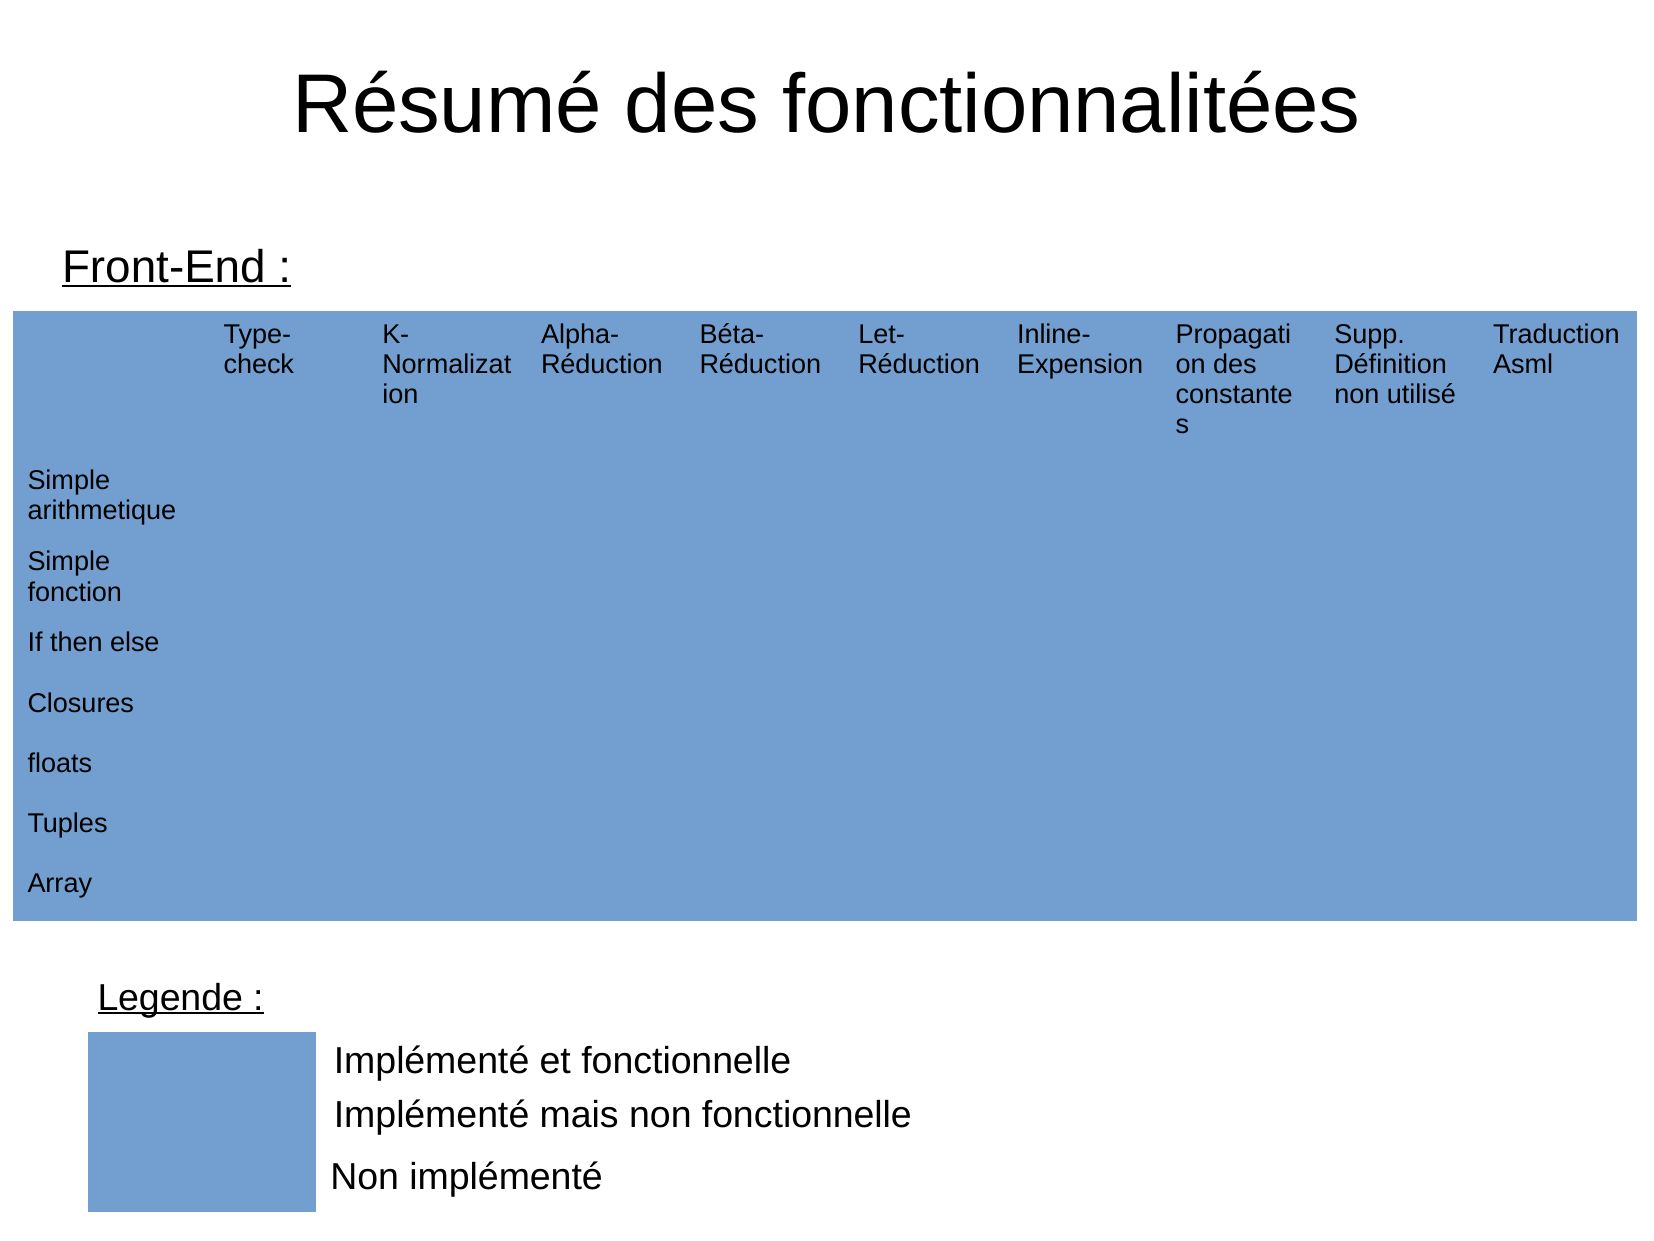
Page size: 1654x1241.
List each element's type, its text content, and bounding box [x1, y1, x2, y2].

table_cell [209, 801, 368, 861]
text_box Implémenté et fonctionnelle [318, 1032, 839, 1086]
table_cell [1478, 680, 1637, 740]
table_cell [844, 458, 1002, 539]
table_cell [844, 861, 1002, 921]
table_cell [526, 740, 685, 801]
table_cell [685, 620, 844, 680]
table_cell [844, 620, 1002, 680]
table_cell [368, 861, 526, 921]
text_box Legende : [82, 968, 402, 1026]
table_cell [1478, 861, 1637, 921]
table_cell [526, 801, 685, 861]
table_cell [368, 458, 526, 539]
table_header Alpha-Réduction [526, 311, 685, 458]
table_header Inline-Expension [1002, 311, 1161, 458]
table_cell [844, 740, 1002, 801]
table_cell [1478, 539, 1637, 620]
table_cell If then else [13, 620, 209, 680]
table_header K-Normalization [368, 311, 526, 458]
table_cell [526, 539, 685, 620]
table_header Supp. Définition non utilisé [1320, 311, 1478, 458]
table_cell [368, 680, 526, 740]
table_cell [1161, 740, 1320, 801]
table_cell [1478, 458, 1637, 539]
table_cell [1320, 539, 1478, 620]
table_cell Closures [13, 680, 209, 740]
table_cell [1161, 620, 1320, 680]
table_cell [1161, 801, 1320, 861]
table_cell [368, 740, 526, 801]
table_cell [368, 801, 526, 861]
text_box Non implémenté [316, 1147, 1013, 1205]
table_cell [526, 680, 685, 740]
table_cell [209, 458, 368, 539]
table_header Let-Réduction [844, 311, 1002, 458]
table_cell [88, 1153, 316, 1212]
table_cell [844, 539, 1002, 620]
table_cell Array [13, 861, 209, 921]
table_cell [1320, 740, 1478, 801]
table_cell [1478, 740, 1637, 801]
text_box Implémenté mais non fonctionnelle [318, 1086, 945, 1144]
table_cell [526, 620, 685, 680]
table_cell [1002, 620, 1161, 680]
table_cell [209, 861, 368, 921]
table_cell [1161, 539, 1320, 620]
table_cell [844, 680, 1002, 740]
table_cell [368, 620, 526, 680]
table_cell Simple fonction [13, 539, 209, 620]
table_cell [685, 861, 844, 921]
table_cell [209, 620, 368, 680]
table_cell Simple arithmetique [13, 458, 209, 539]
table_cell [685, 539, 844, 620]
table_cell [685, 680, 844, 740]
table_cell [1161, 861, 1320, 921]
table_header Traduction Asml [1478, 311, 1637, 458]
table_header Type-check [209, 311, 368, 458]
table_header Béta-Réduction [685, 311, 844, 458]
table_cell [526, 861, 685, 921]
table_cell [368, 539, 526, 620]
table_cell [1002, 539, 1161, 620]
table_cell [526, 458, 685, 539]
table_cell [1002, 801, 1161, 861]
table_cell floats [13, 740, 209, 801]
table_cell [1478, 801, 1637, 861]
table_cell [844, 801, 1002, 861]
table_cell [209, 539, 368, 620]
table_cell [1002, 458, 1161, 539]
table_cell [1161, 680, 1320, 740]
table_cell [1002, 740, 1161, 801]
table_header [13, 311, 209, 458]
table_cell [1002, 680, 1161, 740]
table_cell [209, 680, 368, 740]
title Résumé des fonctionnalitées [82, 49, 1571, 257]
text_box Front-End : [47, 233, 485, 300]
table_cell [1478, 620, 1637, 680]
table_cell [685, 458, 844, 539]
table_cell [209, 740, 368, 801]
table_cell [1320, 861, 1478, 921]
table_header Propagation des constantes [1161, 311, 1320, 458]
table_cell [1320, 680, 1478, 740]
table_cell [1320, 620, 1478, 680]
table_cell [1320, 801, 1478, 861]
table_cell [1002, 861, 1161, 921]
table_cell [685, 801, 844, 861]
table_header [88, 1032, 316, 1093]
table_cell [1161, 458, 1320, 539]
table_cell [88, 1093, 316, 1153]
table_cell Tuples [13, 801, 209, 861]
table_cell [685, 740, 844, 801]
table_cell [1320, 458, 1478, 539]
